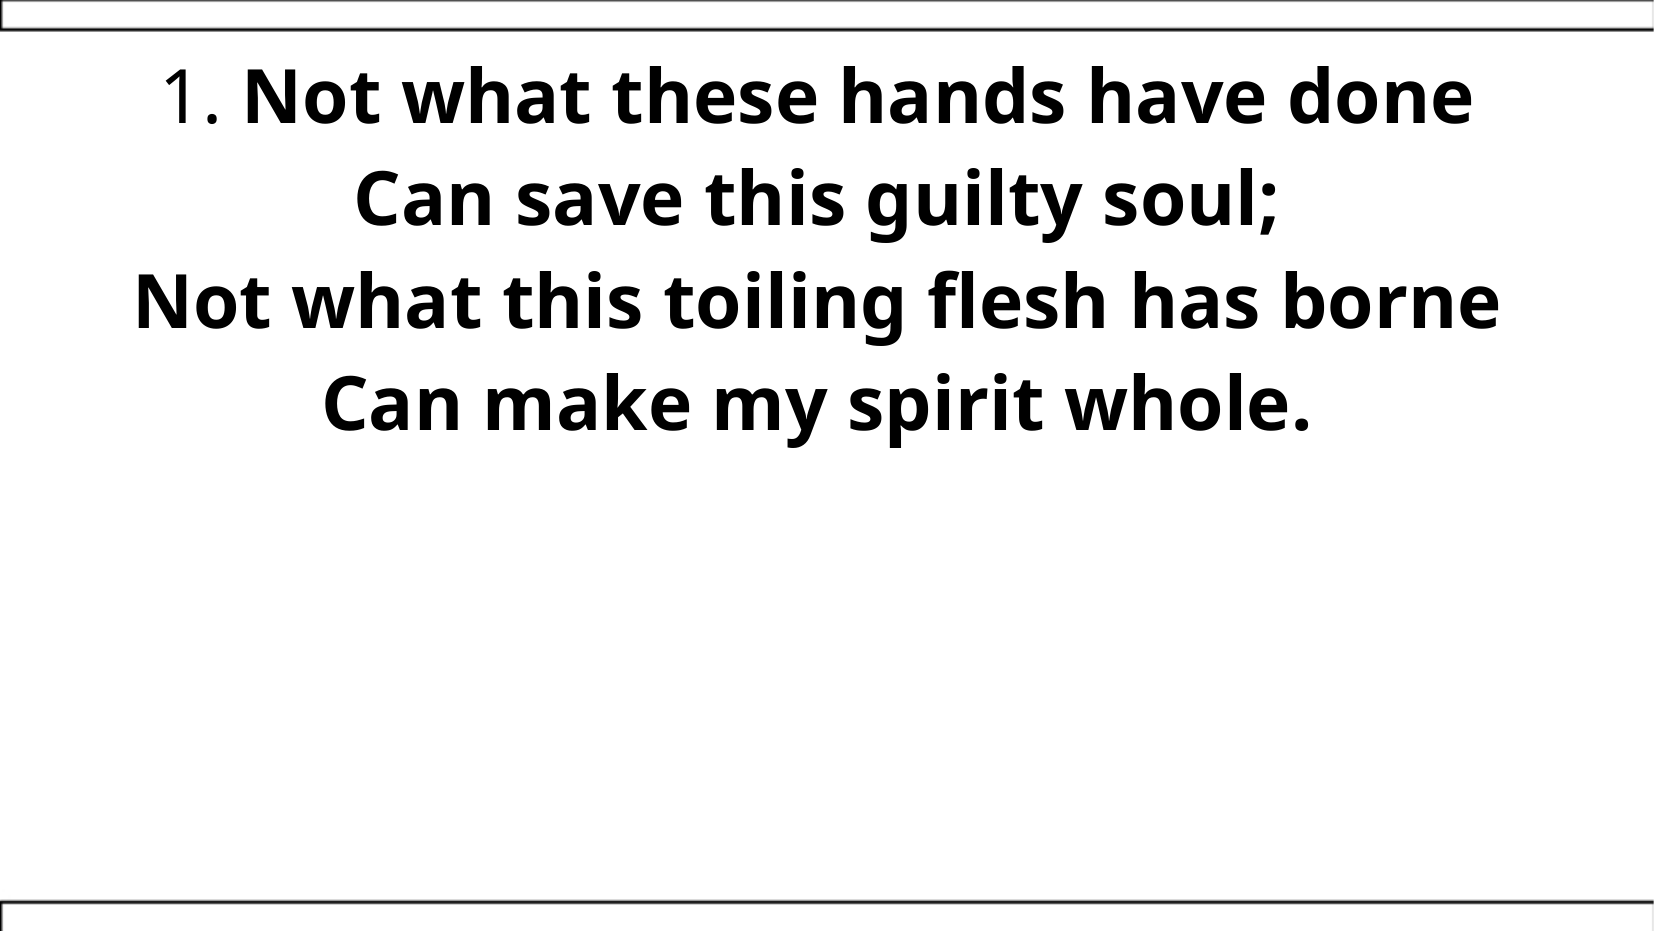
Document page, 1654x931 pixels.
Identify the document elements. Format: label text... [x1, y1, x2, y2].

text_box 1. Not what these hands have done Can save this guilty soul; Not what this toiling flesh has borne Can make my spirit whole. [105, 35, 1531, 451]
picture [0, 0, 1654, 931]
